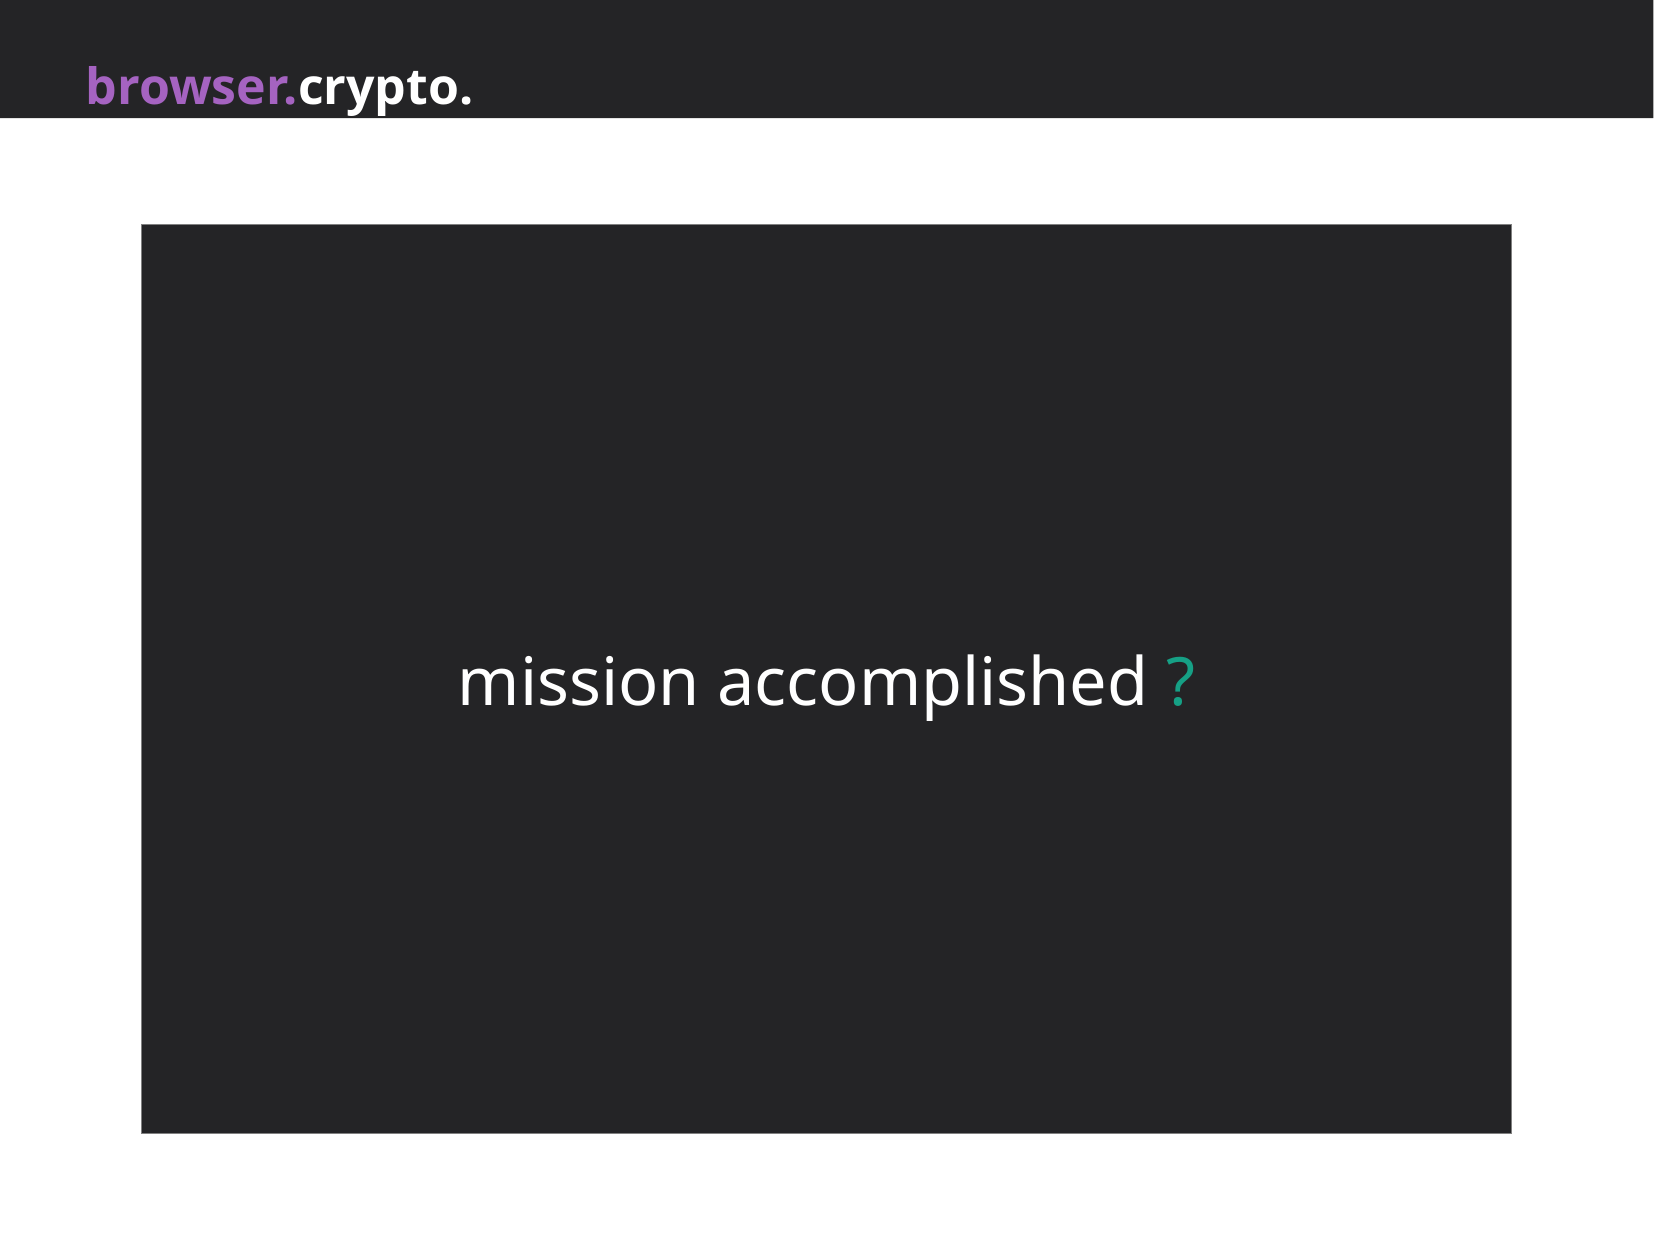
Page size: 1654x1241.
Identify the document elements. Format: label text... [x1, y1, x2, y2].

text_box [165, 531, 1441, 1087]
text_box browser.crypto. [70, 43, 567, 119]
text_box mission accomplished ? [141, 224, 1512, 1134]
text_box [0, 0, 1654, 119]
